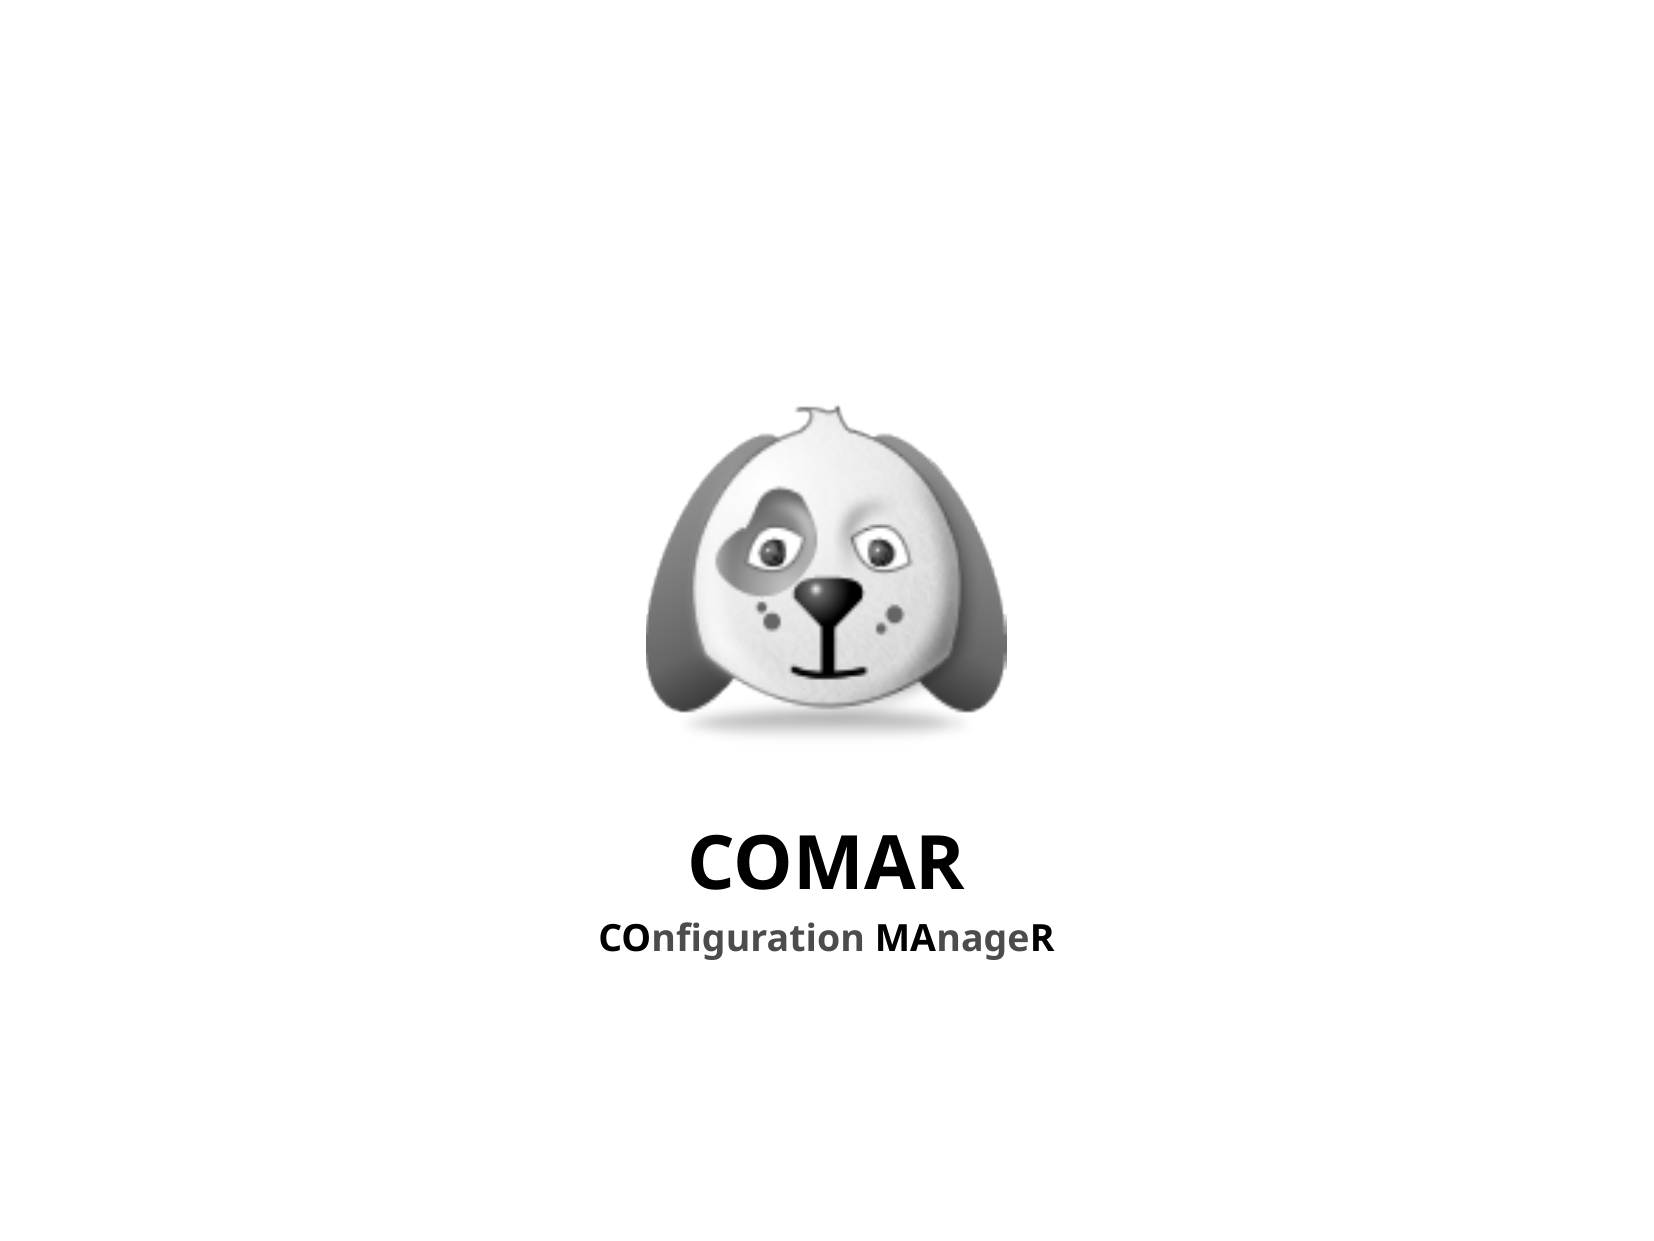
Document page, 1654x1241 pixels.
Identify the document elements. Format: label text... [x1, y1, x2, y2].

picture [646, 375, 1007, 754]
subtitle COMAR COnfiguration MAnageR [82, 56, 1571, 1102]
